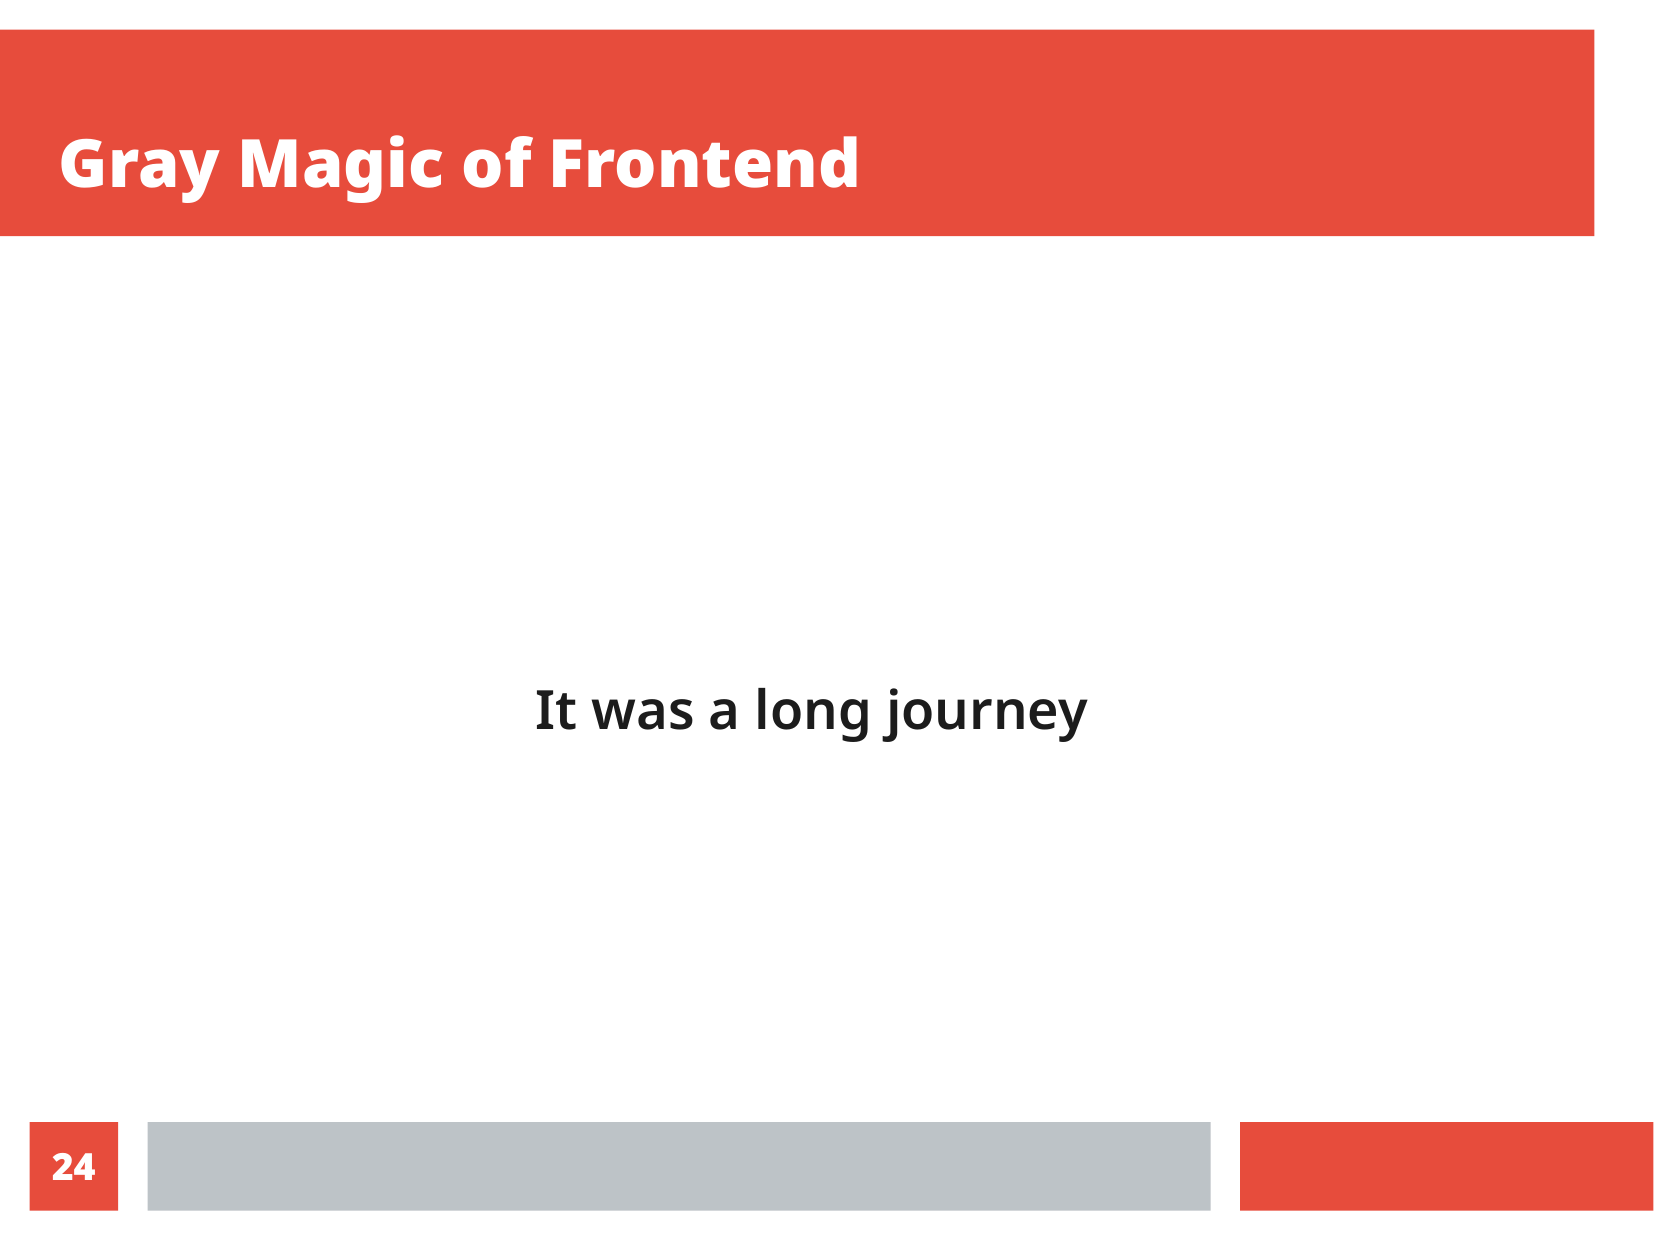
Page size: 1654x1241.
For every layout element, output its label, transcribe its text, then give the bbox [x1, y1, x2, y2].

list It was a long journey [59, 324, 1565, 1093]
title Gray Magic of Frontend [59, 59, 1595, 207]
